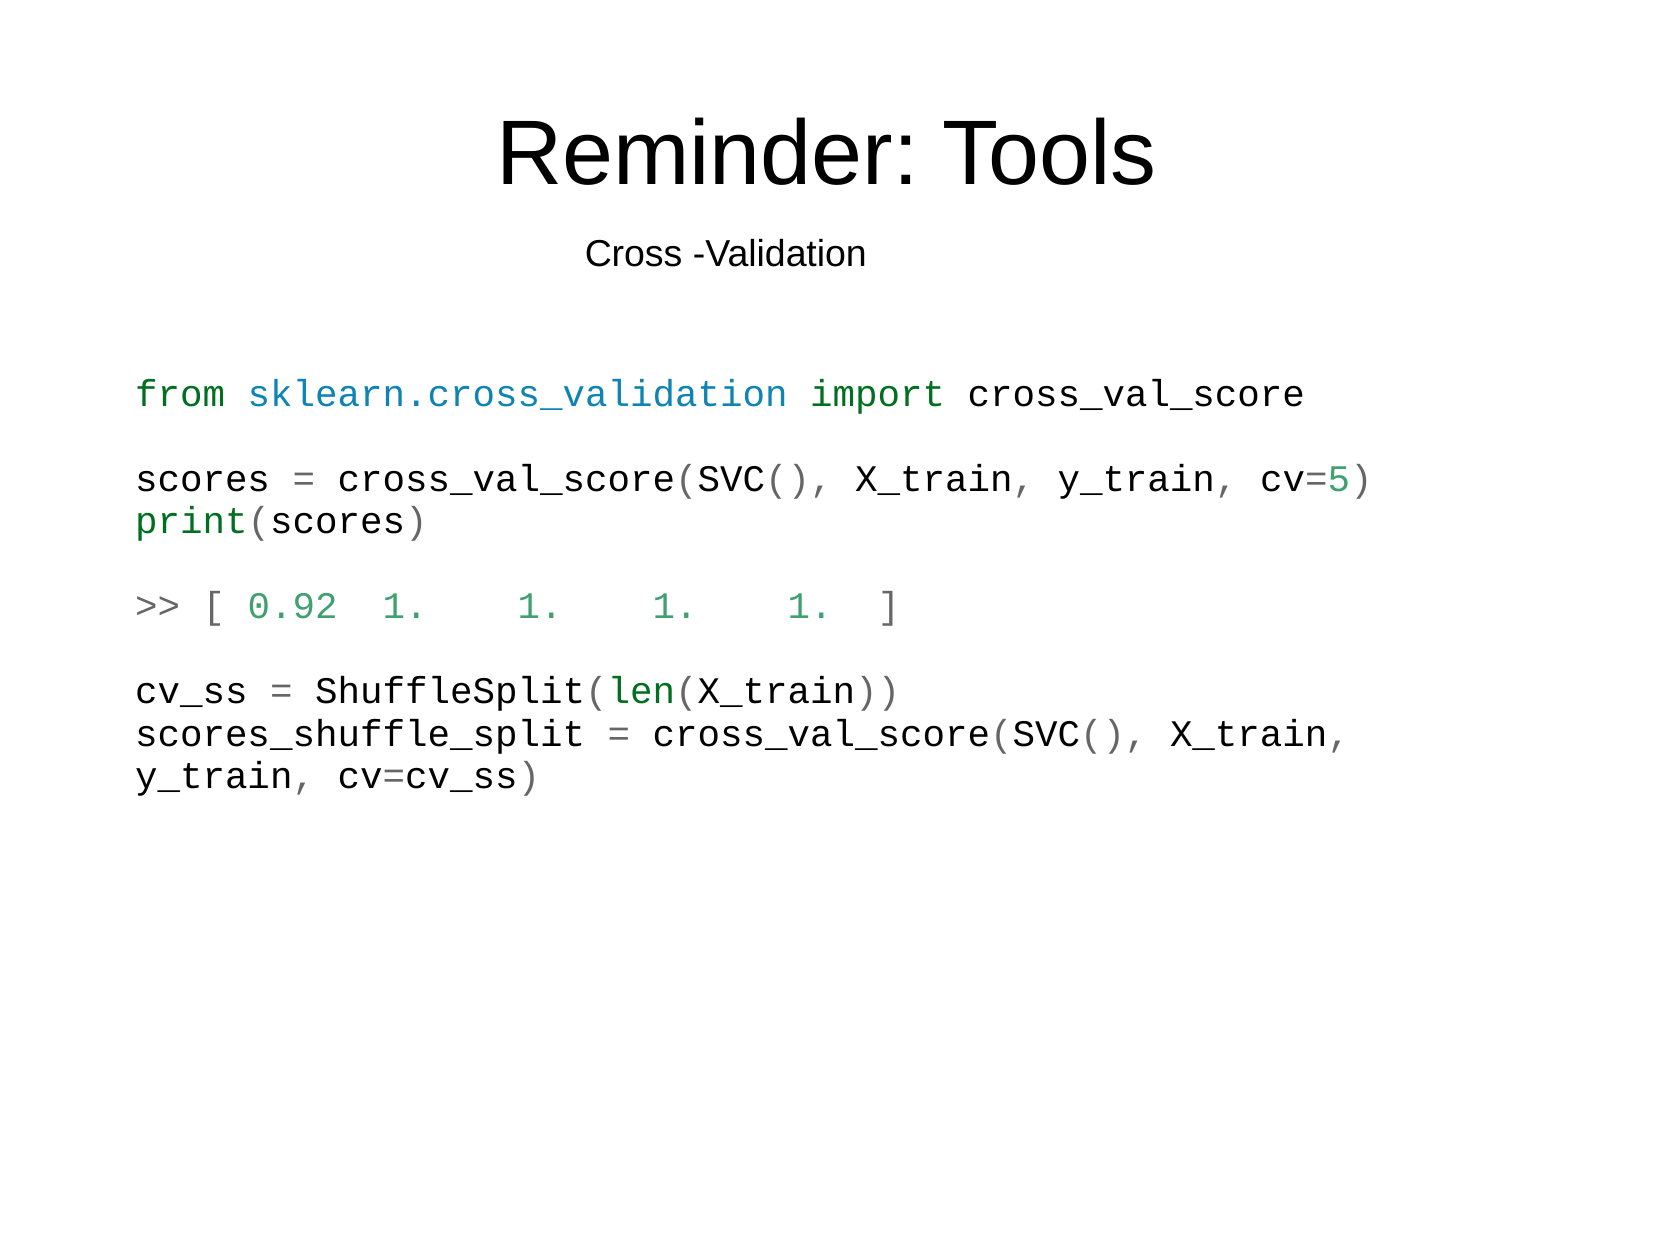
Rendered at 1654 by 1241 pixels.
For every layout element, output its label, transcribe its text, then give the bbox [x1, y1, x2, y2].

text_box Cross -Validation [570, 225, 931, 282]
text_box from sklearn.cross_validation import cross_val_score scores = cross_val_score(SVC(), X_train, y_train, cv=5) print(scores) >> [ 0.92 1. 1. 1. 1. ] cv_ss = ShuffleSplit(len(X_train)) scores_shuffle_split = cross_val_score(SVC(), X_train, y_train, cv=cv_ss) [135, 375, 1411, 889]
title Reminder: Tools [82, 49, 1571, 257]
